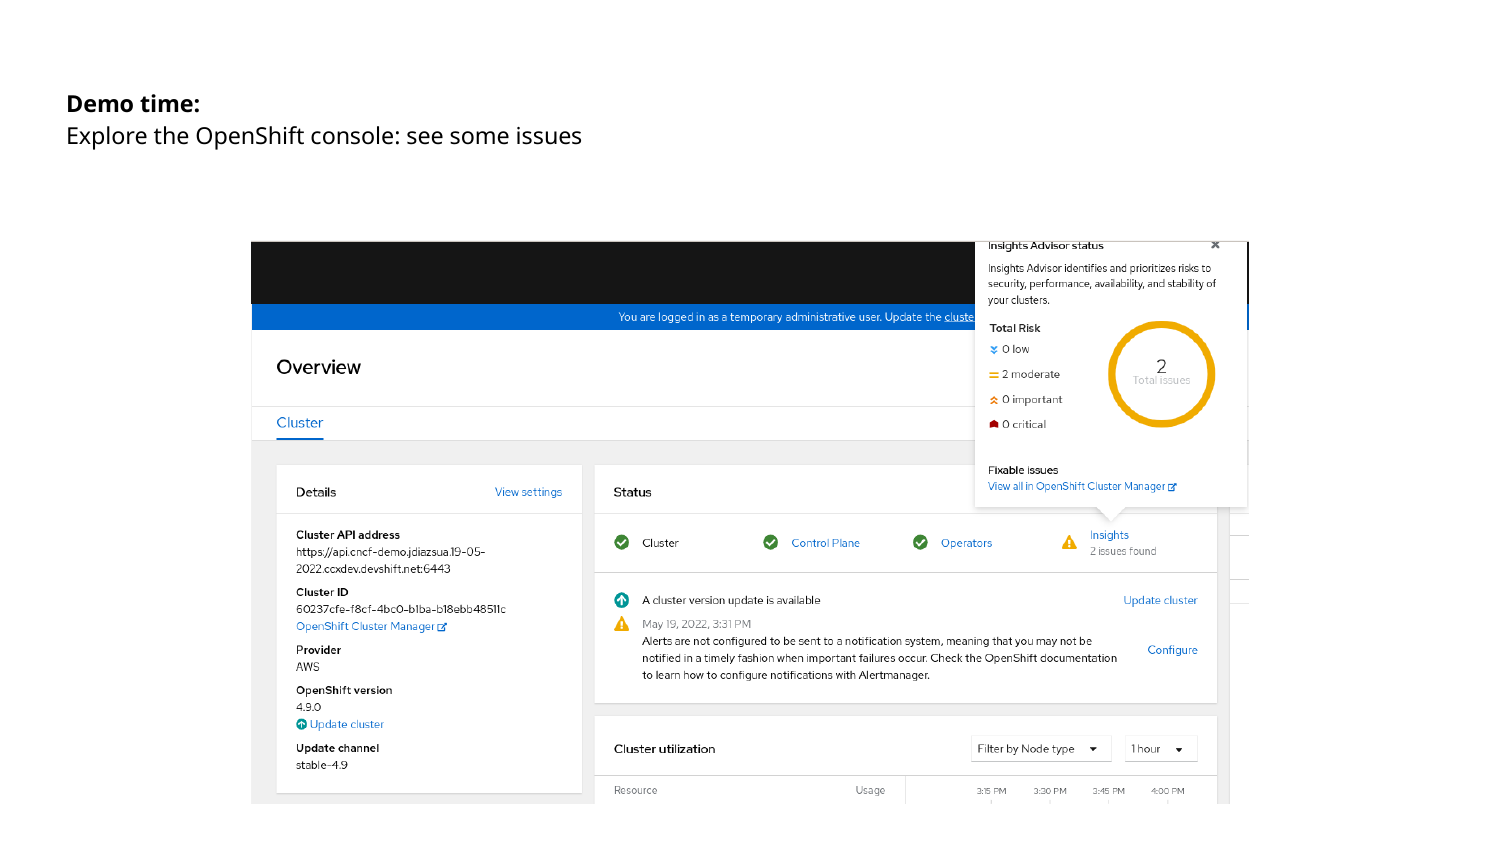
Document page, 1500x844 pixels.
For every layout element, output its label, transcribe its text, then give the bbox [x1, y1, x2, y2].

title Demo time: Explore the OpenShift console: see some issues [51, 72, 1449, 167]
picture [251, 240, 1249, 804]
